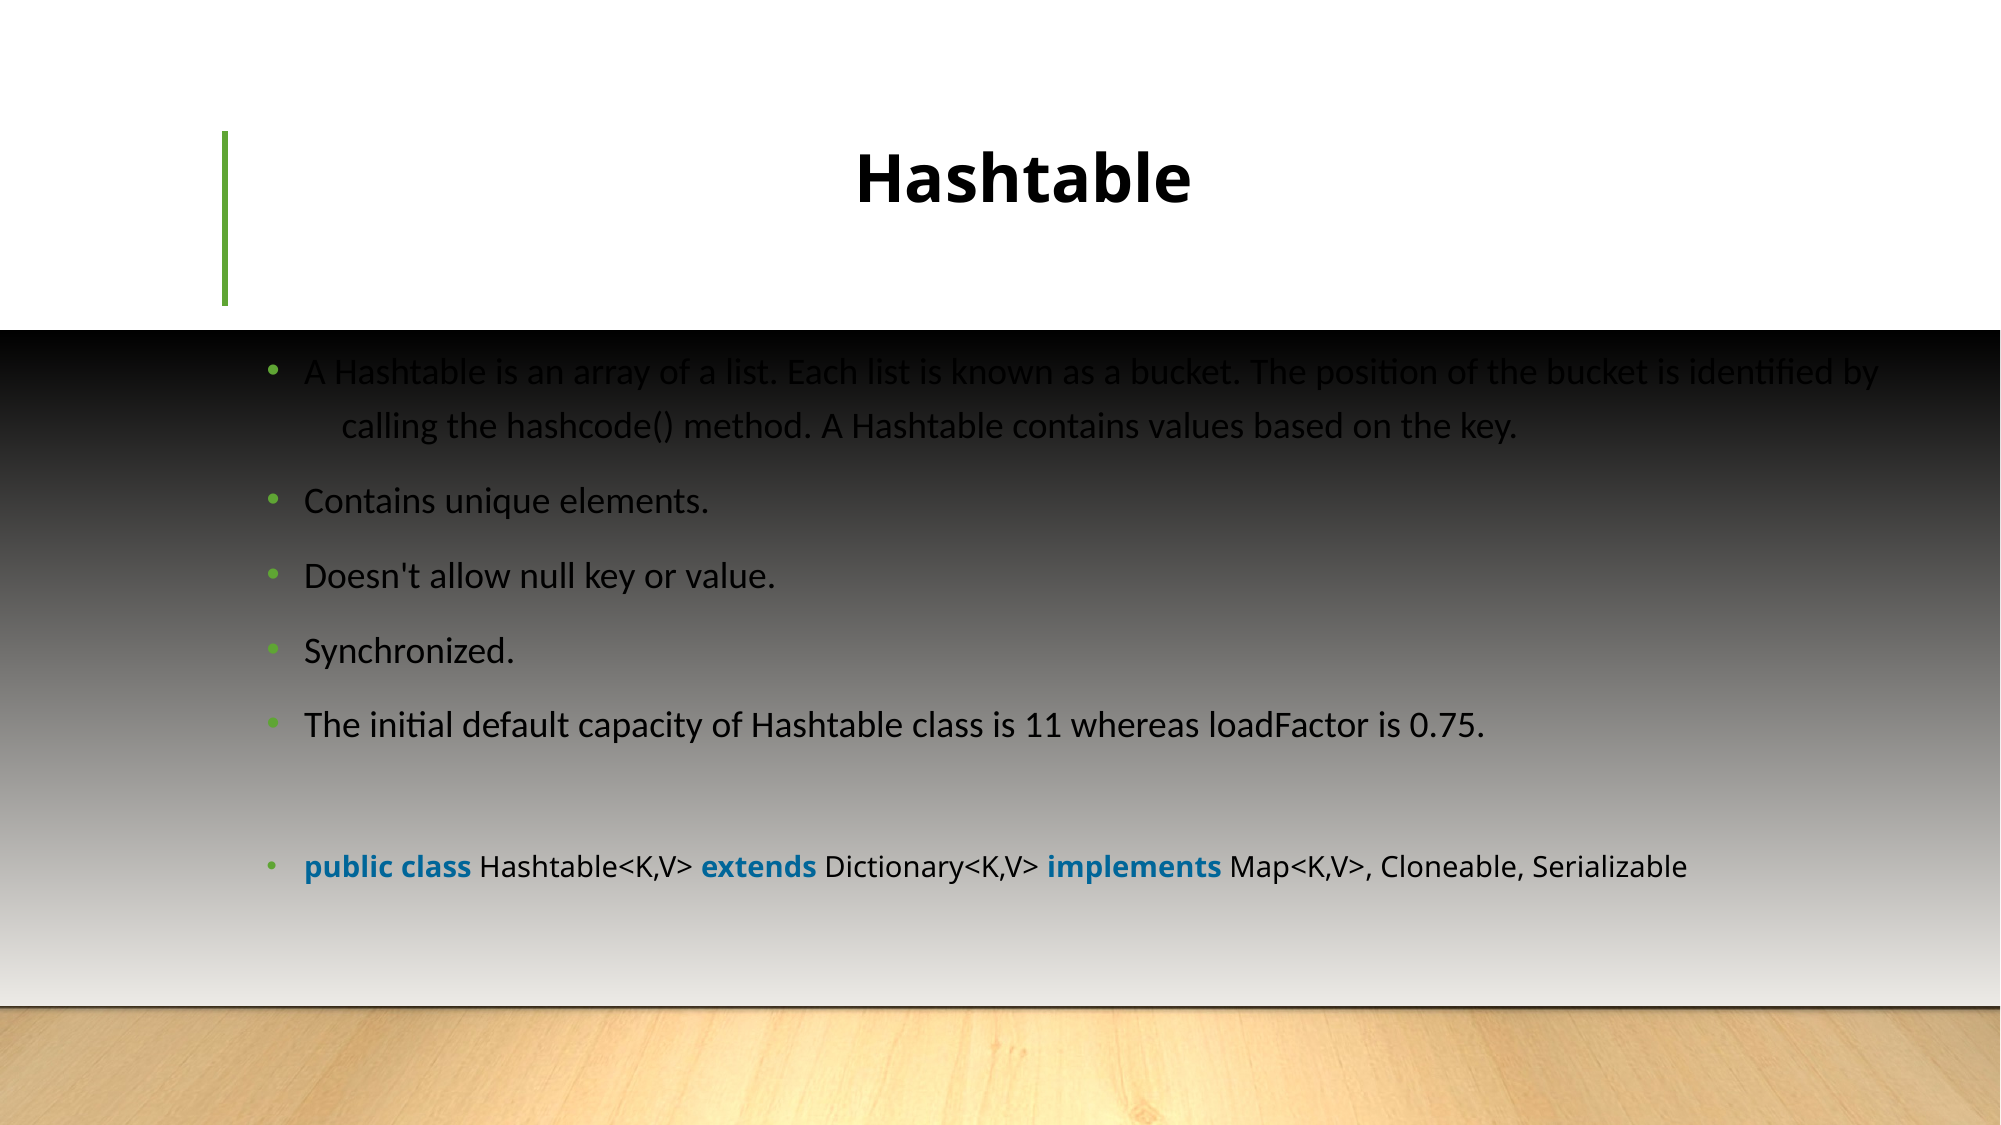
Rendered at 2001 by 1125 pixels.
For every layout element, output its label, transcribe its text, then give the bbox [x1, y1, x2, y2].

list A Hashtable is an array of a list. Each list is known as a bucket. The position of the bucket is identified by calling the hashcode() method. A Hashtable contains values based on the key. Contains unique elements. Doesn't allow null key or value. Synchronized. The initial default capacity of Hashtable class is 11 whereas loadFactor is 0.75. public class Hashtable<K,V> extends Dictionary<K,V> implements Map<K,V>, Cloneable, Serializable [251, 330, 1923, 897]
title Hashtable [251, 131, 1814, 305]
